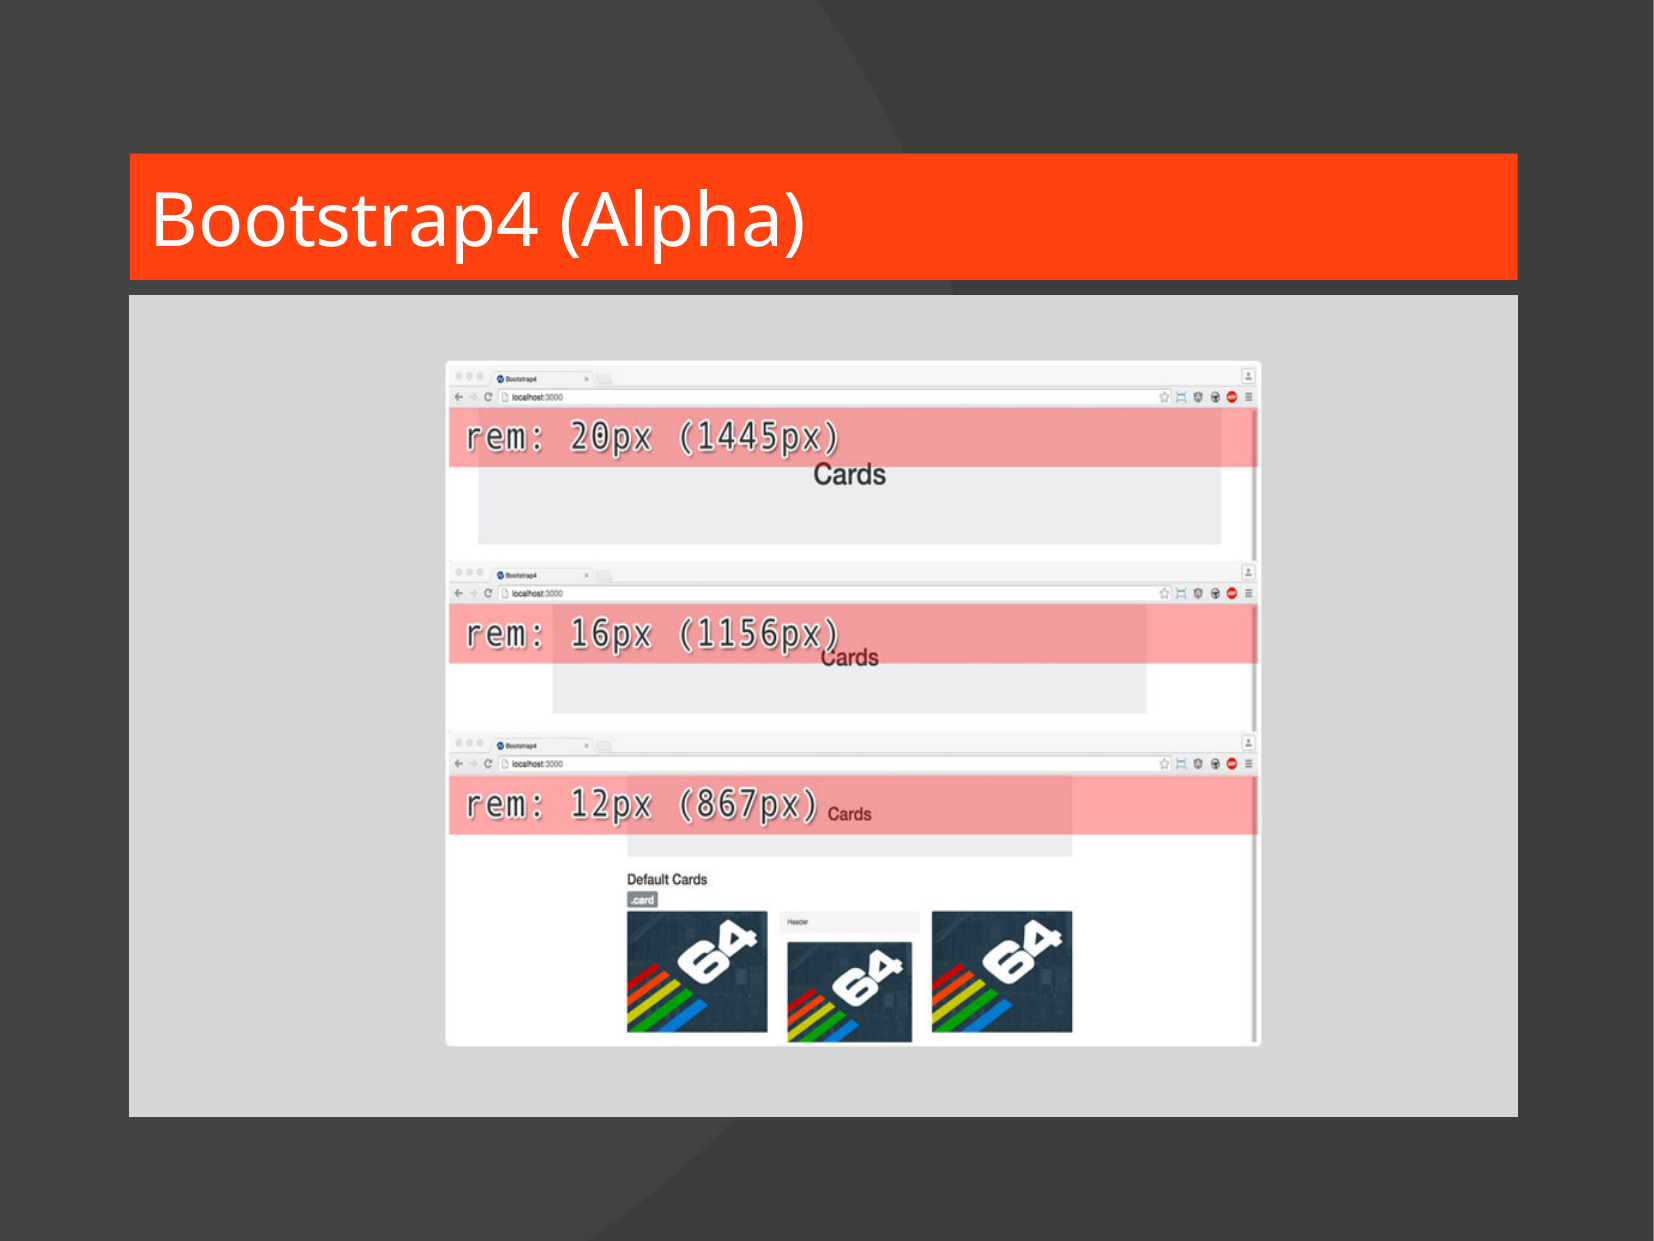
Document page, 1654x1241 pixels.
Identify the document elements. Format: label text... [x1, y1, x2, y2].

title Bootstrap4 (Alpha) [129, 153, 1518, 281]
picture [0, 0, 1654, 1241]
